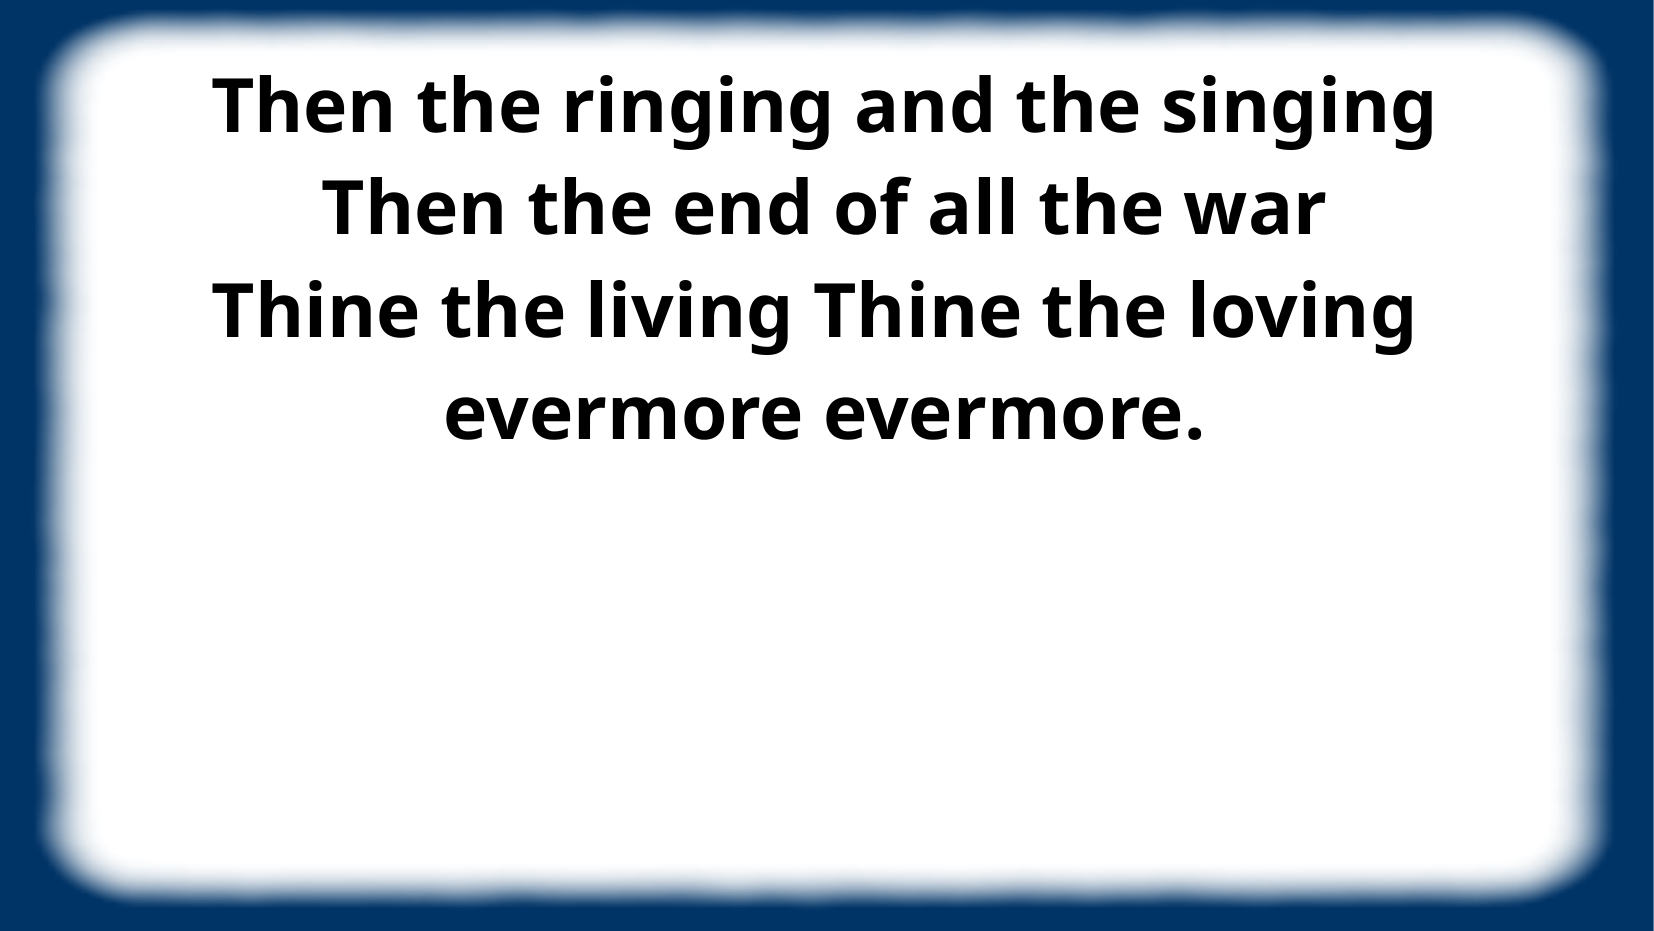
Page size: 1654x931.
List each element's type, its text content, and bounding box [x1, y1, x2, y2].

picture [0, 0, 1654, 931]
text_box Then the ringing and the singing Then the end of all the war Thine the living Thine the loving evermore evermore. [90, 45, 1561, 472]
